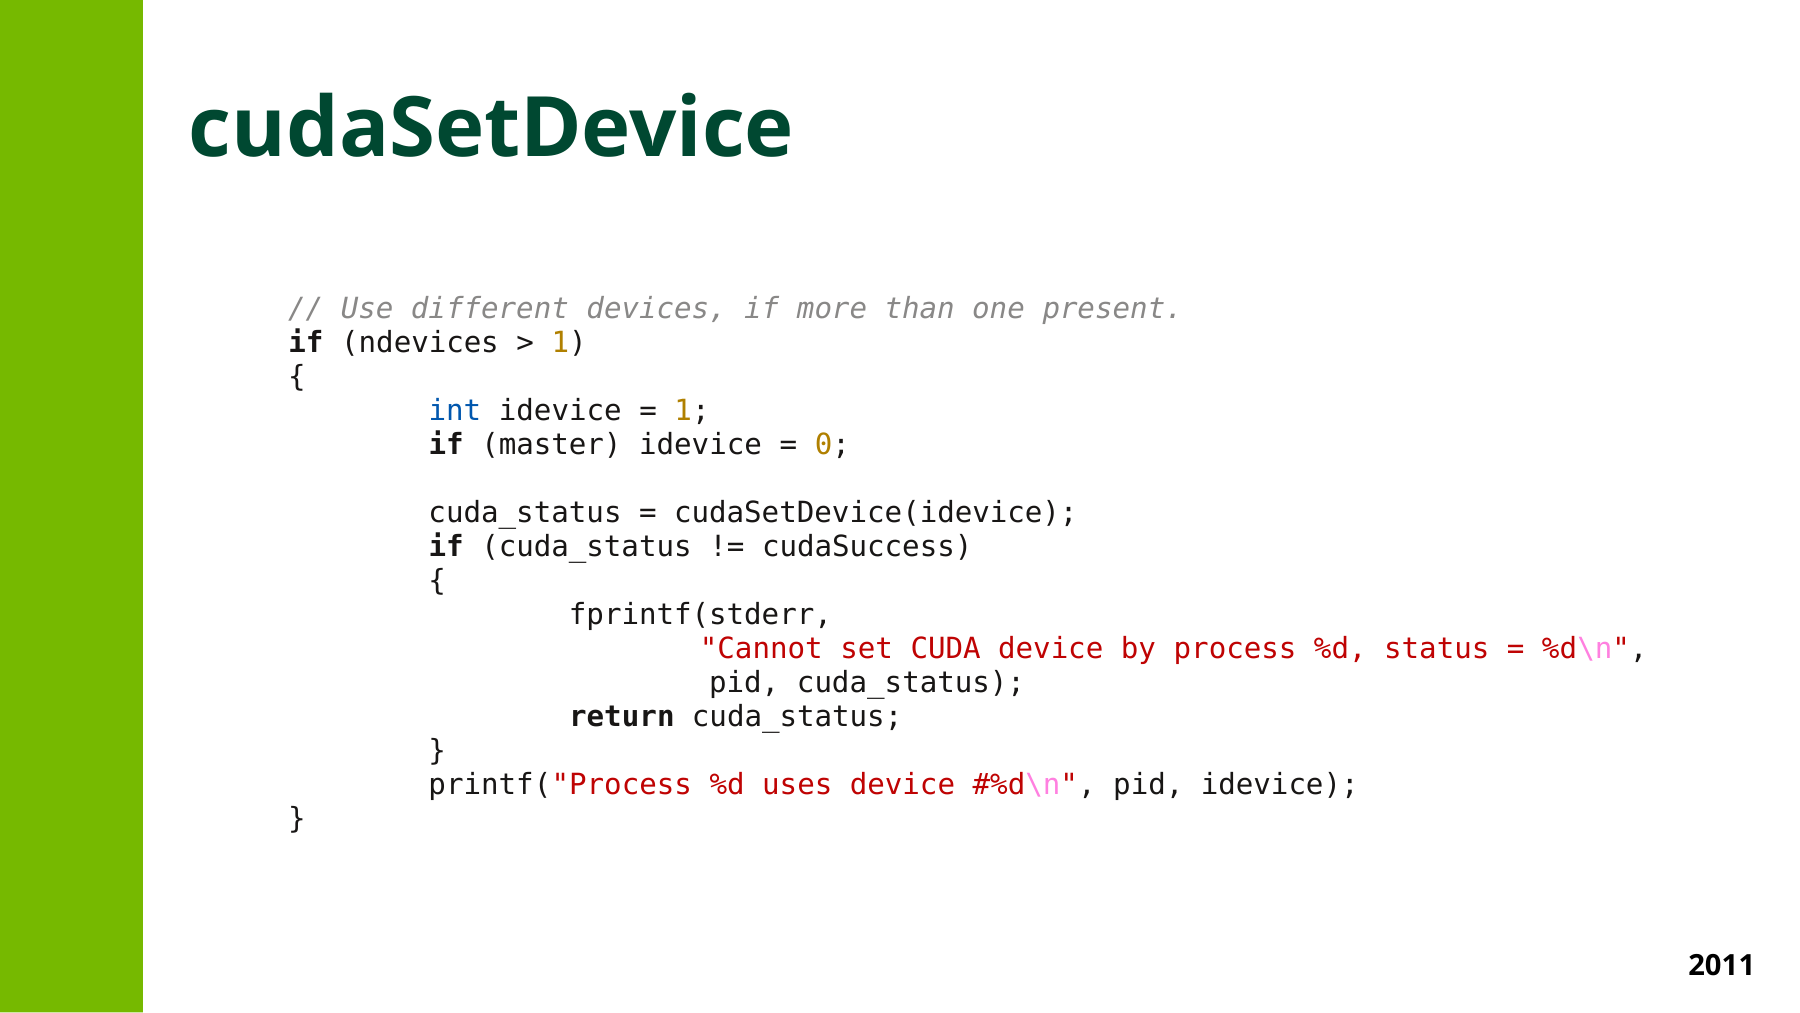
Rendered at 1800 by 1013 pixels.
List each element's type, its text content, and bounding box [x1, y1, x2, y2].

title cudaSetDevice [188, 40, 1733, 211]
chart [146, 291, 1652, 954]
